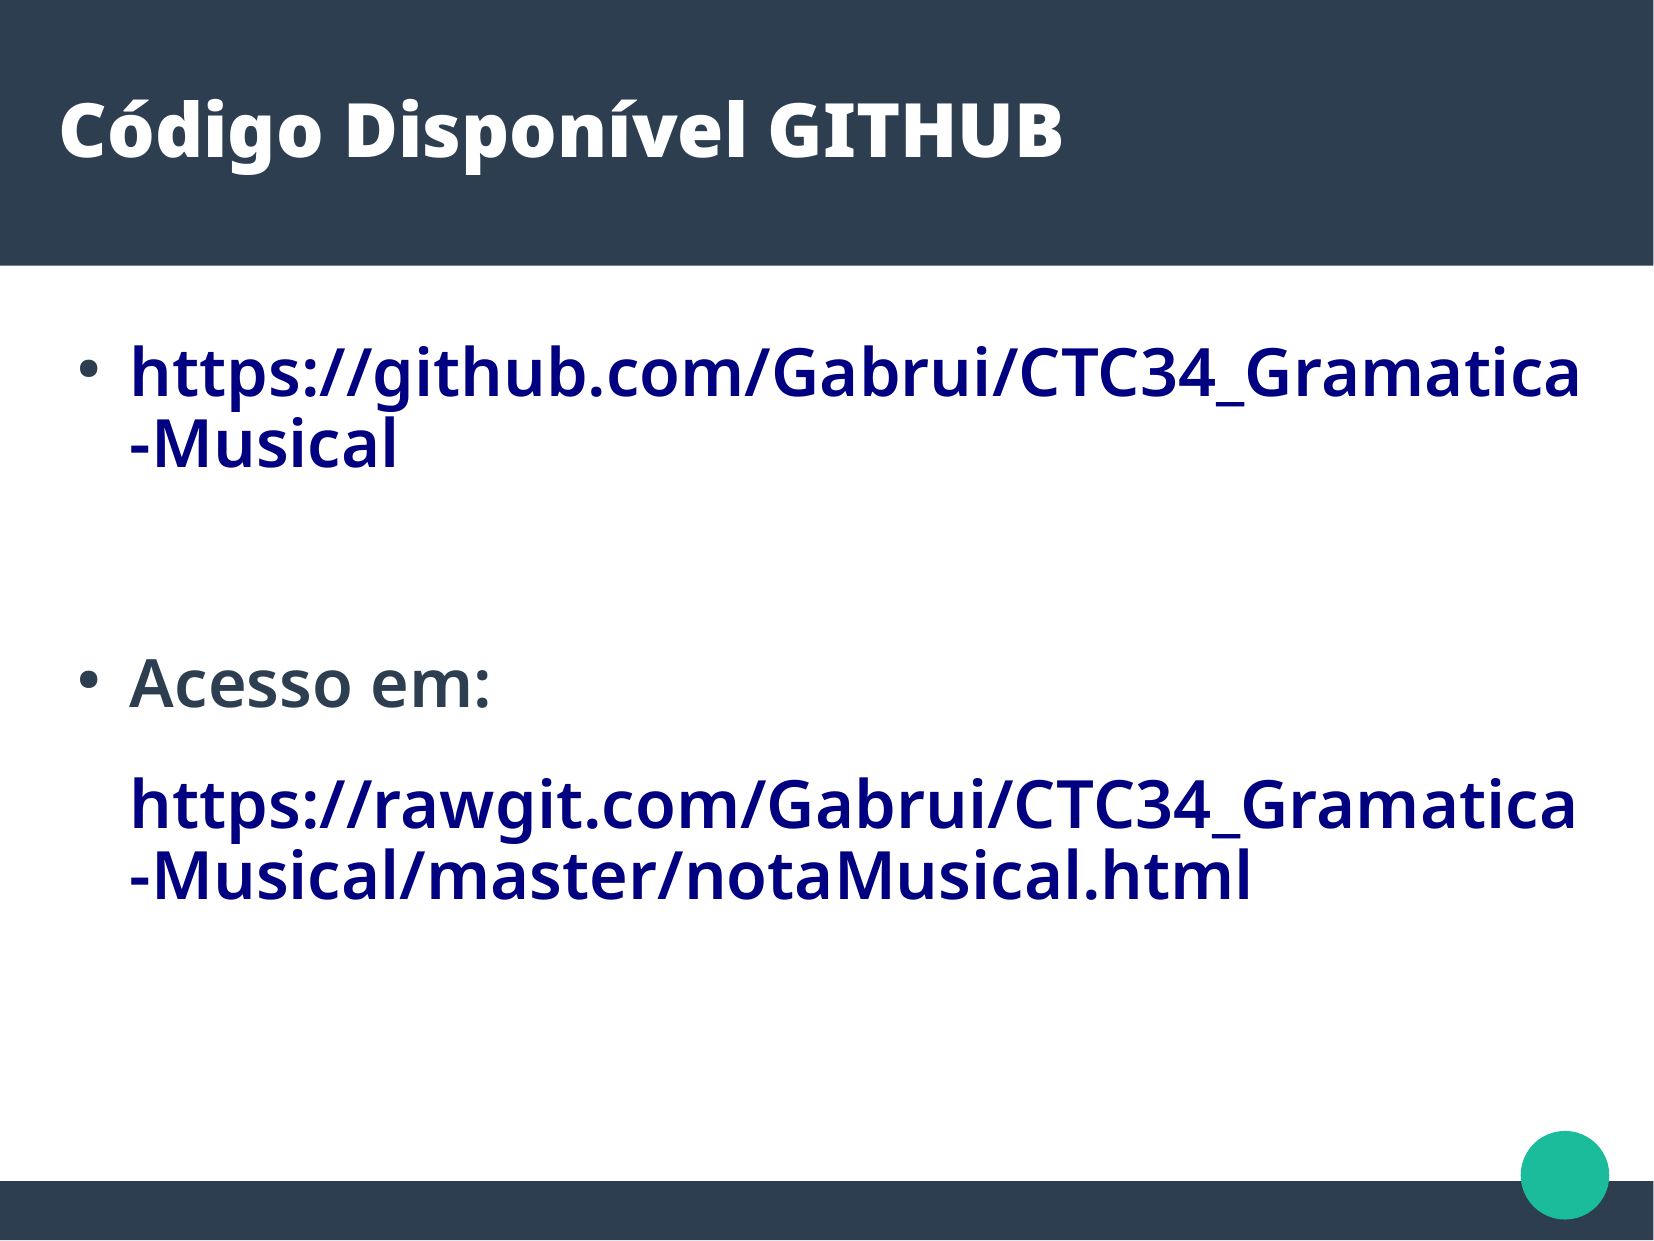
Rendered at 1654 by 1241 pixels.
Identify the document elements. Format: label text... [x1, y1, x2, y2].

list https://github.com/Gabrui/CTC34_Gramatica-Musical Acesso em: https://rawgit.com/Gabrui/CTC34_Gramatica-Musical/master/notaMusical.html [59, 324, 1595, 1152]
title Código Disponível GITHUB [59, 49, 1595, 207]
